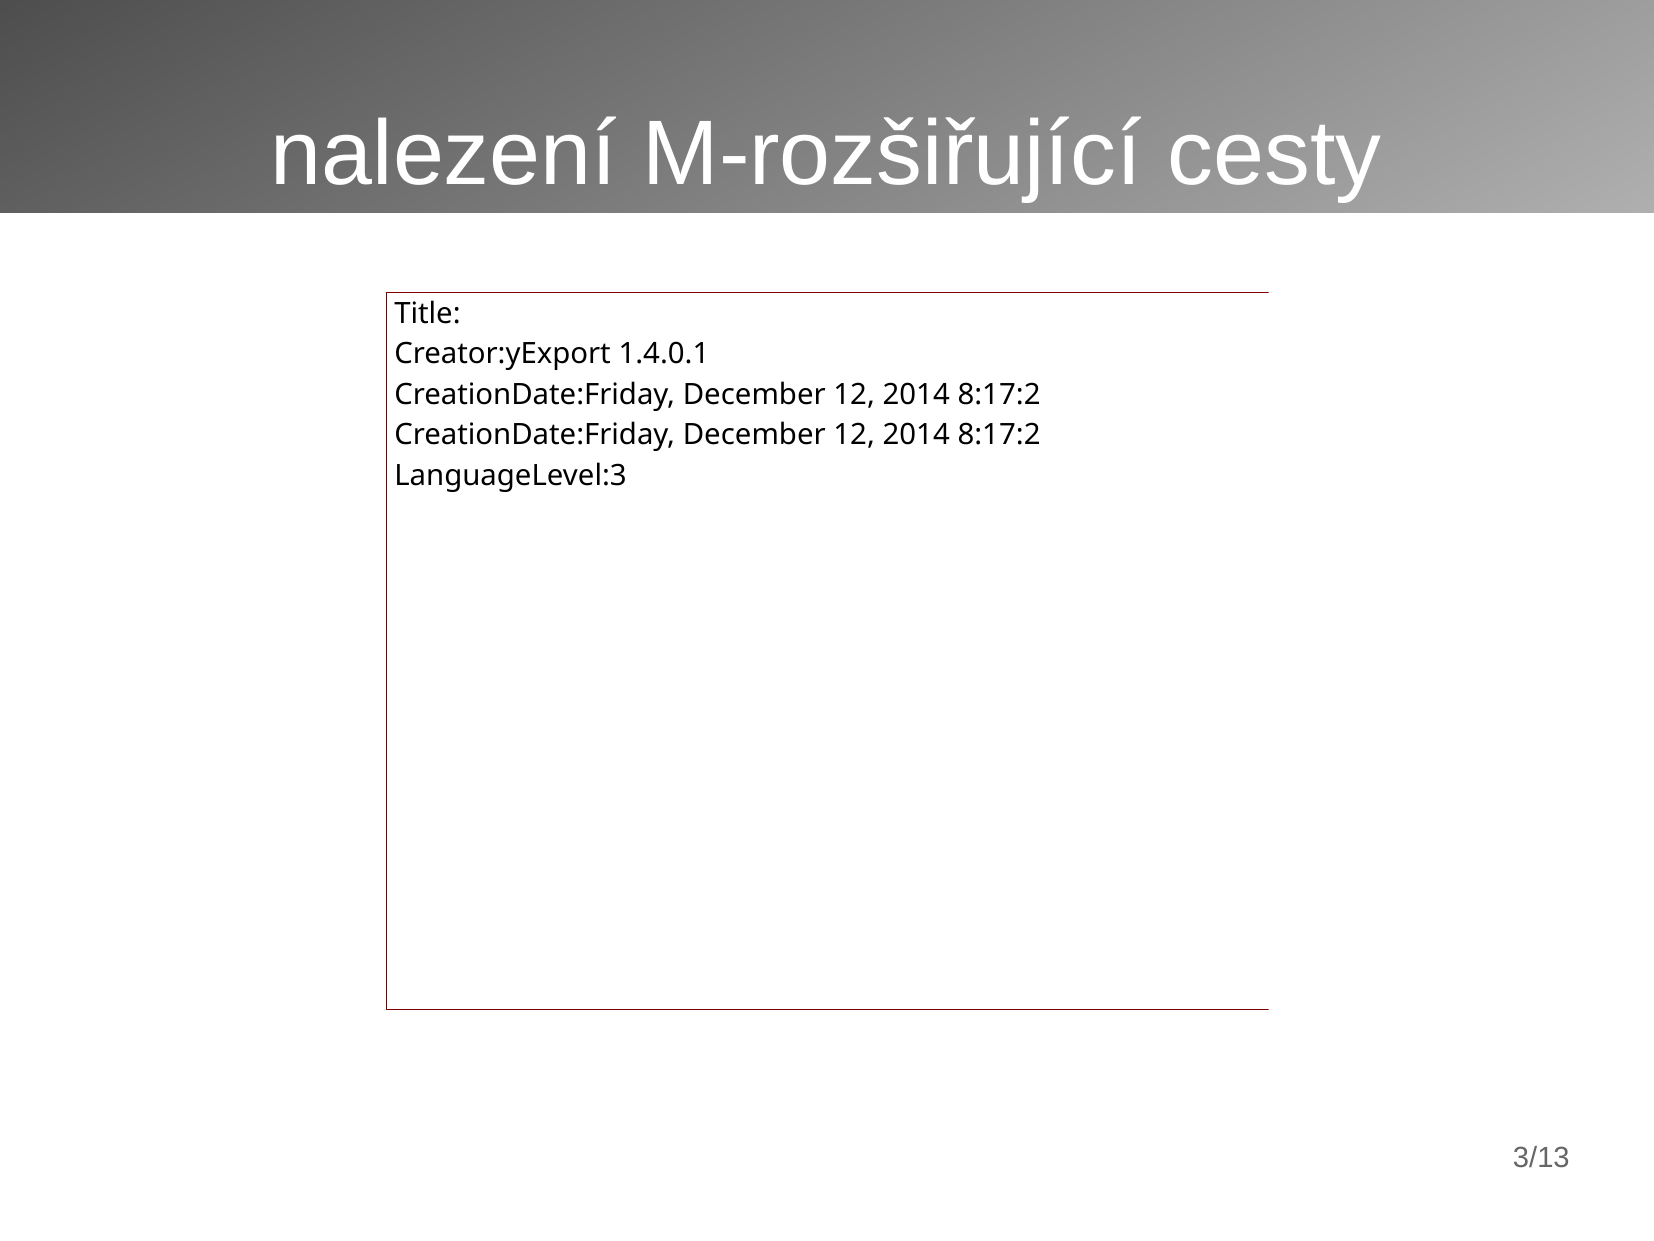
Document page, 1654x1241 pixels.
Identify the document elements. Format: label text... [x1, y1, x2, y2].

text_box <číslo>/13 [1346, 1133, 1654, 1182]
title nalezení M-rozšiřující cesty [82, 49, 1571, 257]
picture [384, 290, 1269, 1010]
text_box [0, 0, 1654, 213]
